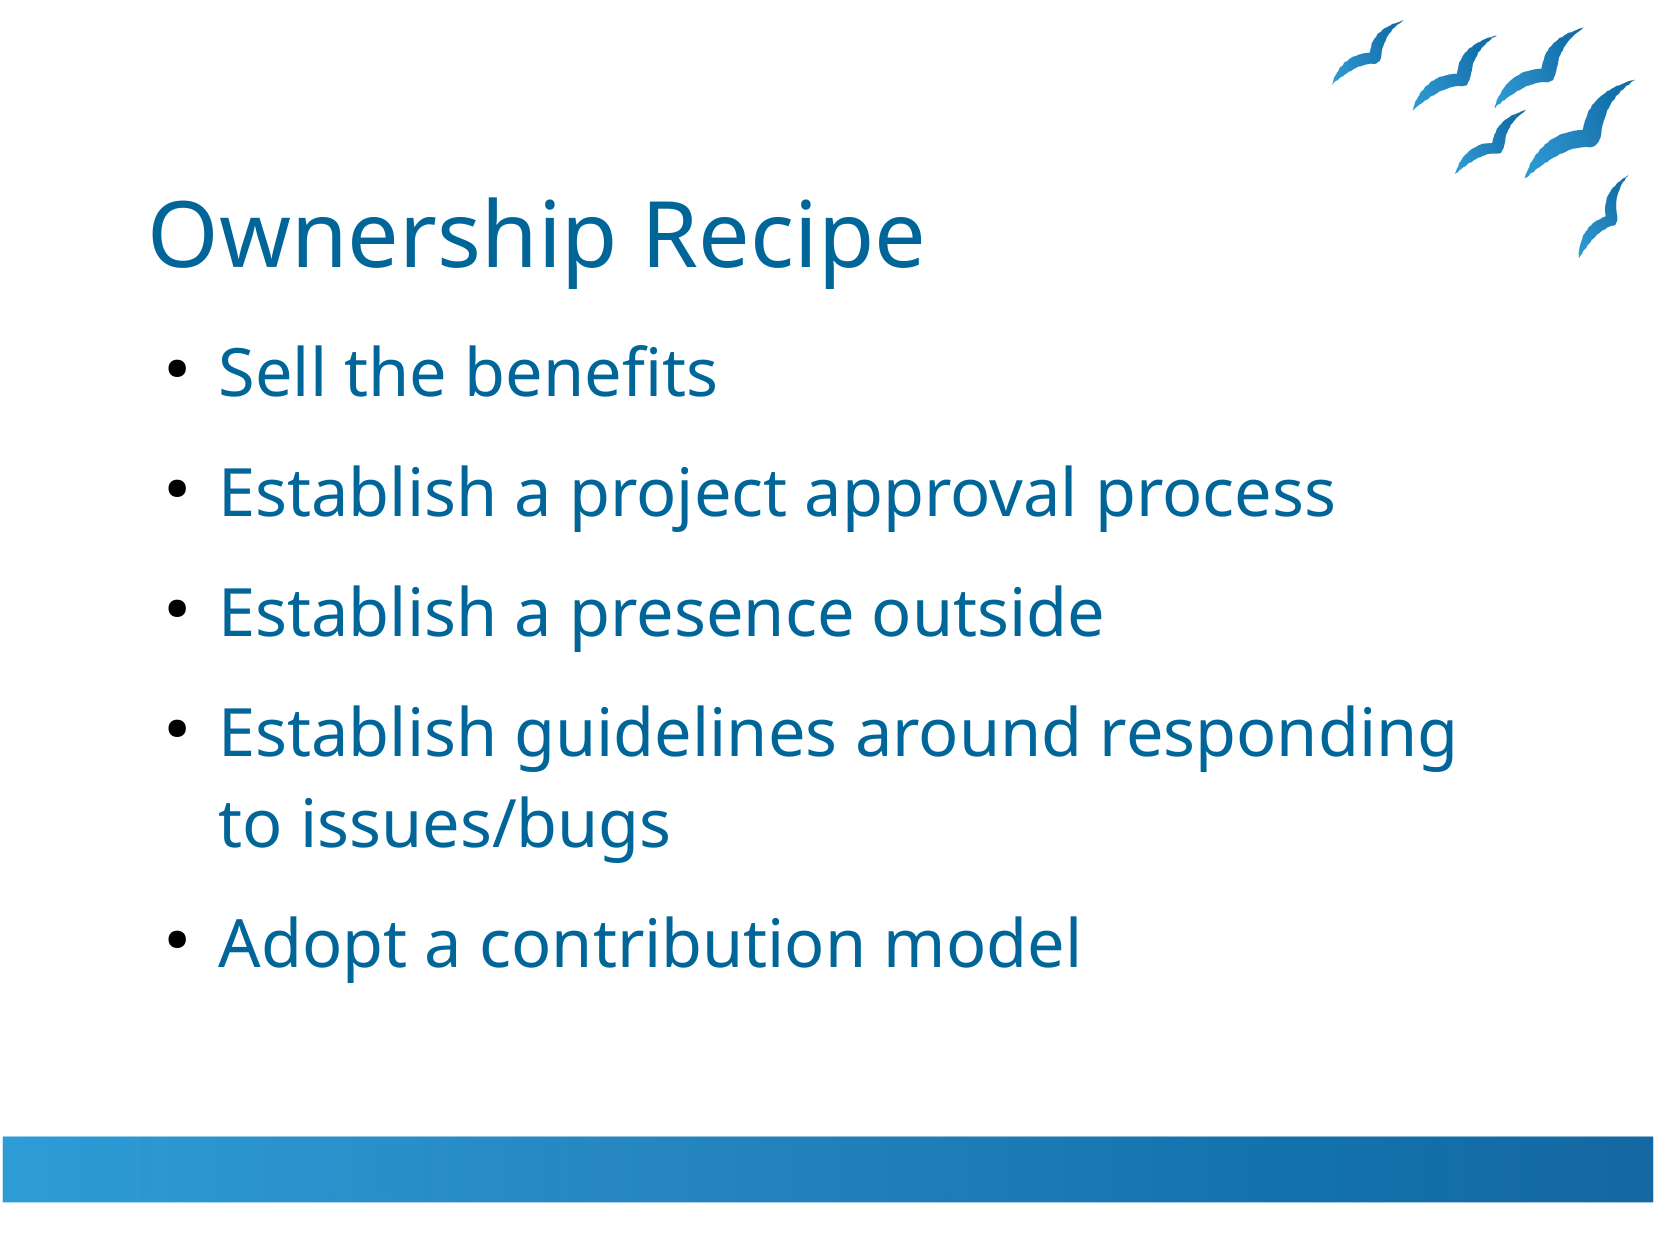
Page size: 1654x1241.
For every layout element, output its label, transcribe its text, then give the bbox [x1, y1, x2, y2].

list Sell the benefits Establish a project approval process Establish a presence outside Establish guidelines around responding to issues/bugs Adopt a contribution model [147, 324, 1506, 1045]
title Ownership Recipe [147, 177, 1506, 287]
picture [0, 0, 1654, 1241]
